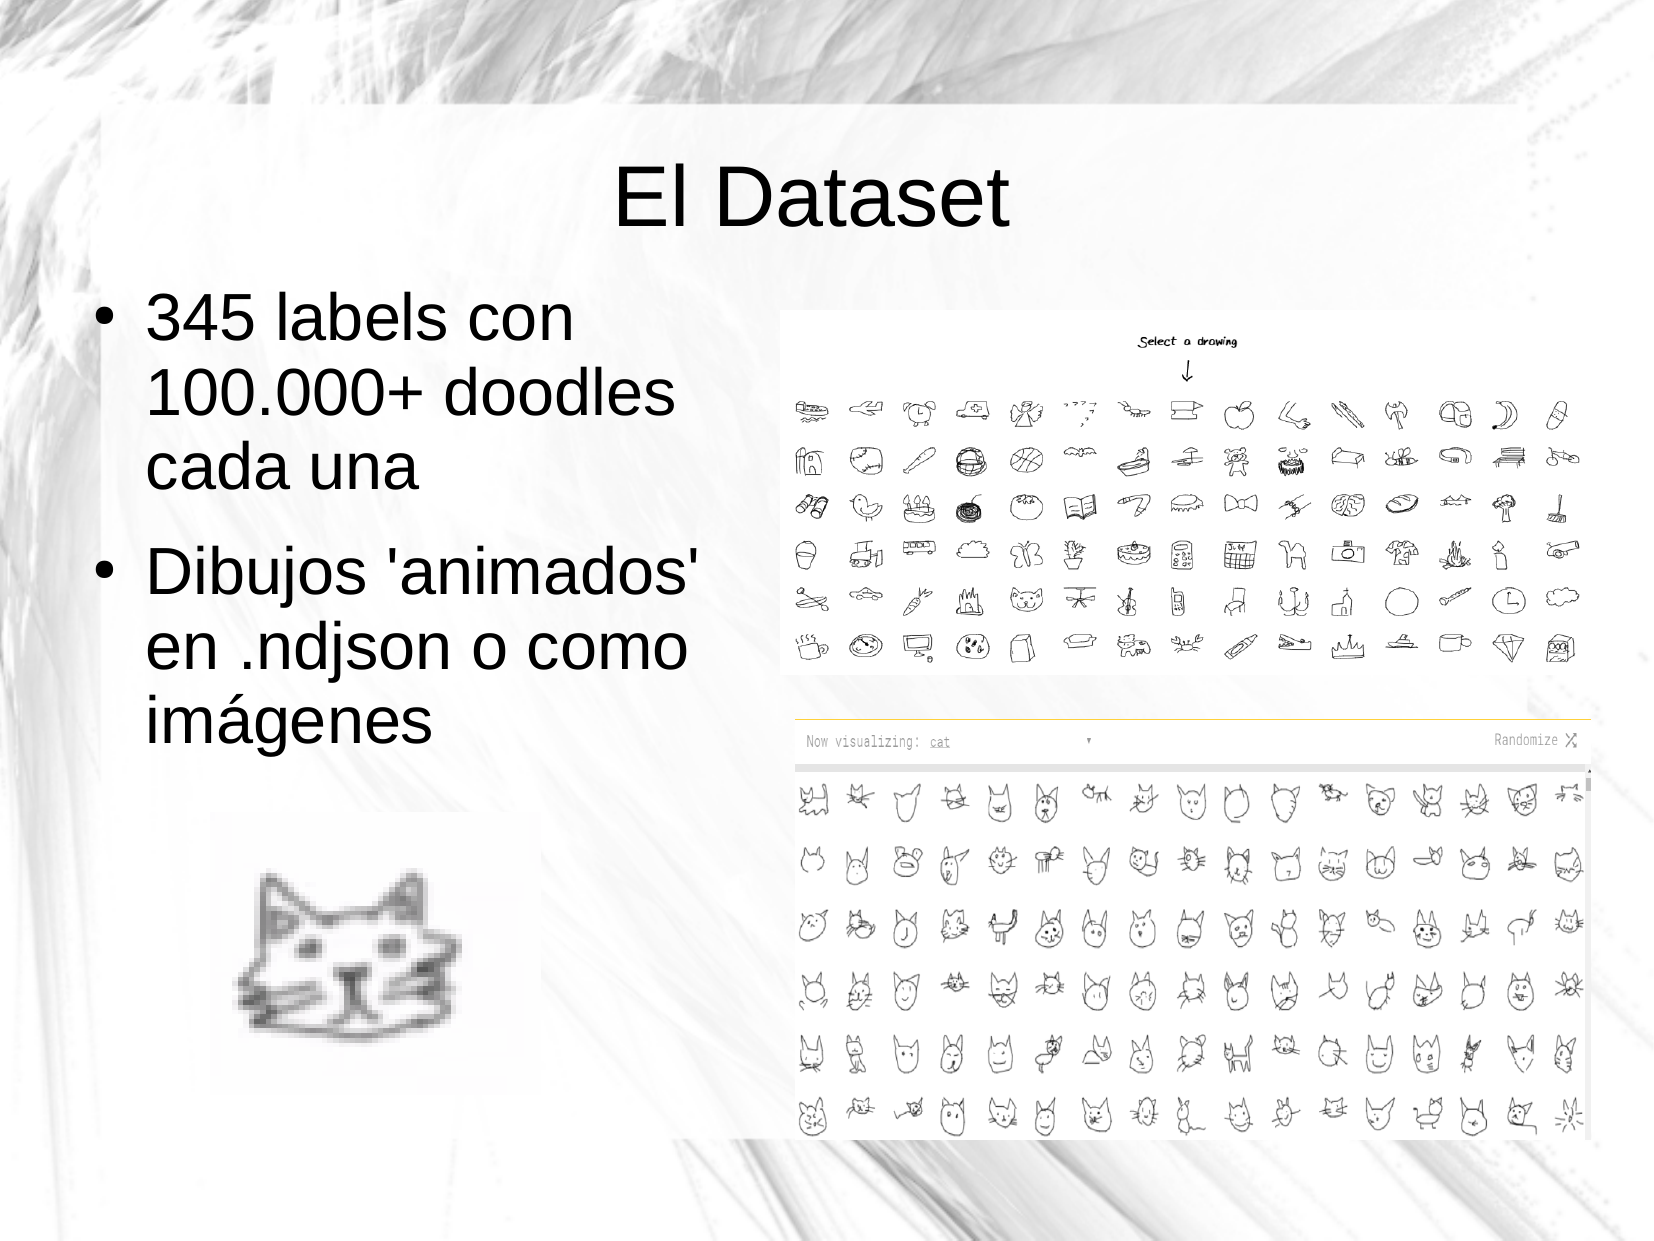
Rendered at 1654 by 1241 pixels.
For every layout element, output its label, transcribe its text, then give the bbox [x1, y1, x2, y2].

list 345 labels con 100.000+ doodles cada una Dibujos 'animados' en .ndjson o como imágenes [75, 280, 736, 791]
picture [0, 0, 1654, 1241]
title El Dataset [118, 112, 1506, 281]
